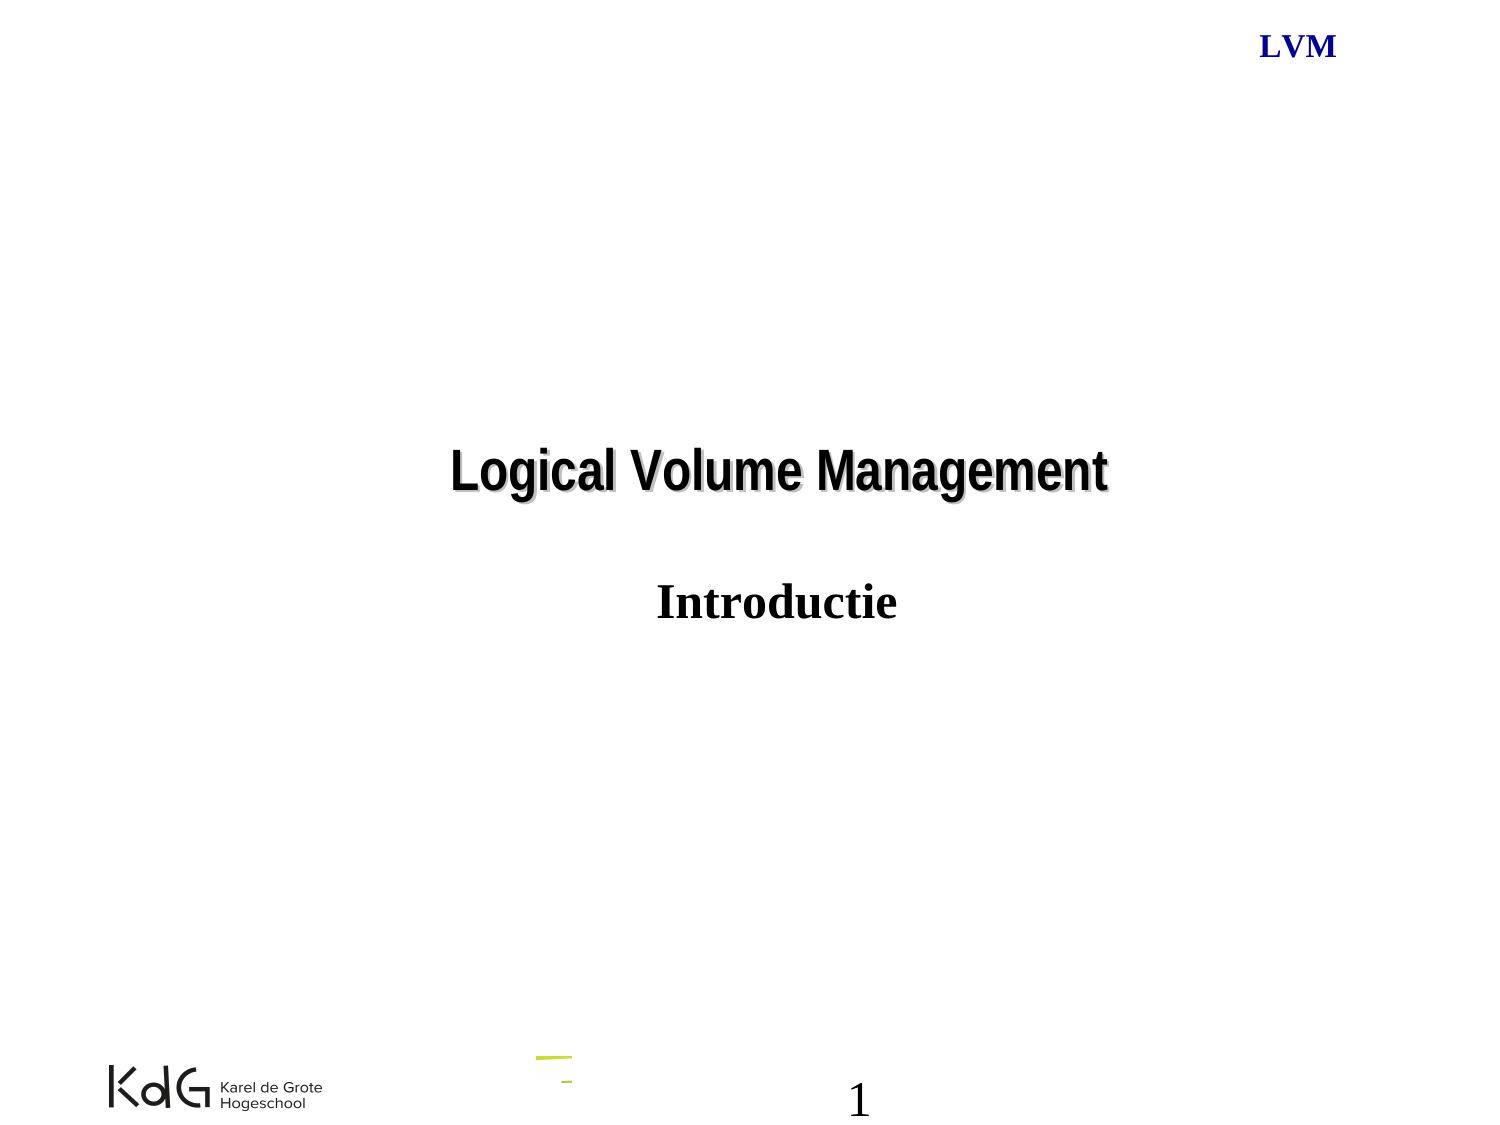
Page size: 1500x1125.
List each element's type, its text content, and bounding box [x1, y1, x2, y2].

subtitle Introductie [220, 566, 1334, 855]
title Logical Volume Management [141, 377, 1417, 565]
picture [109, 1065, 322, 1111]
picture [536, 1056, 572, 1083]
